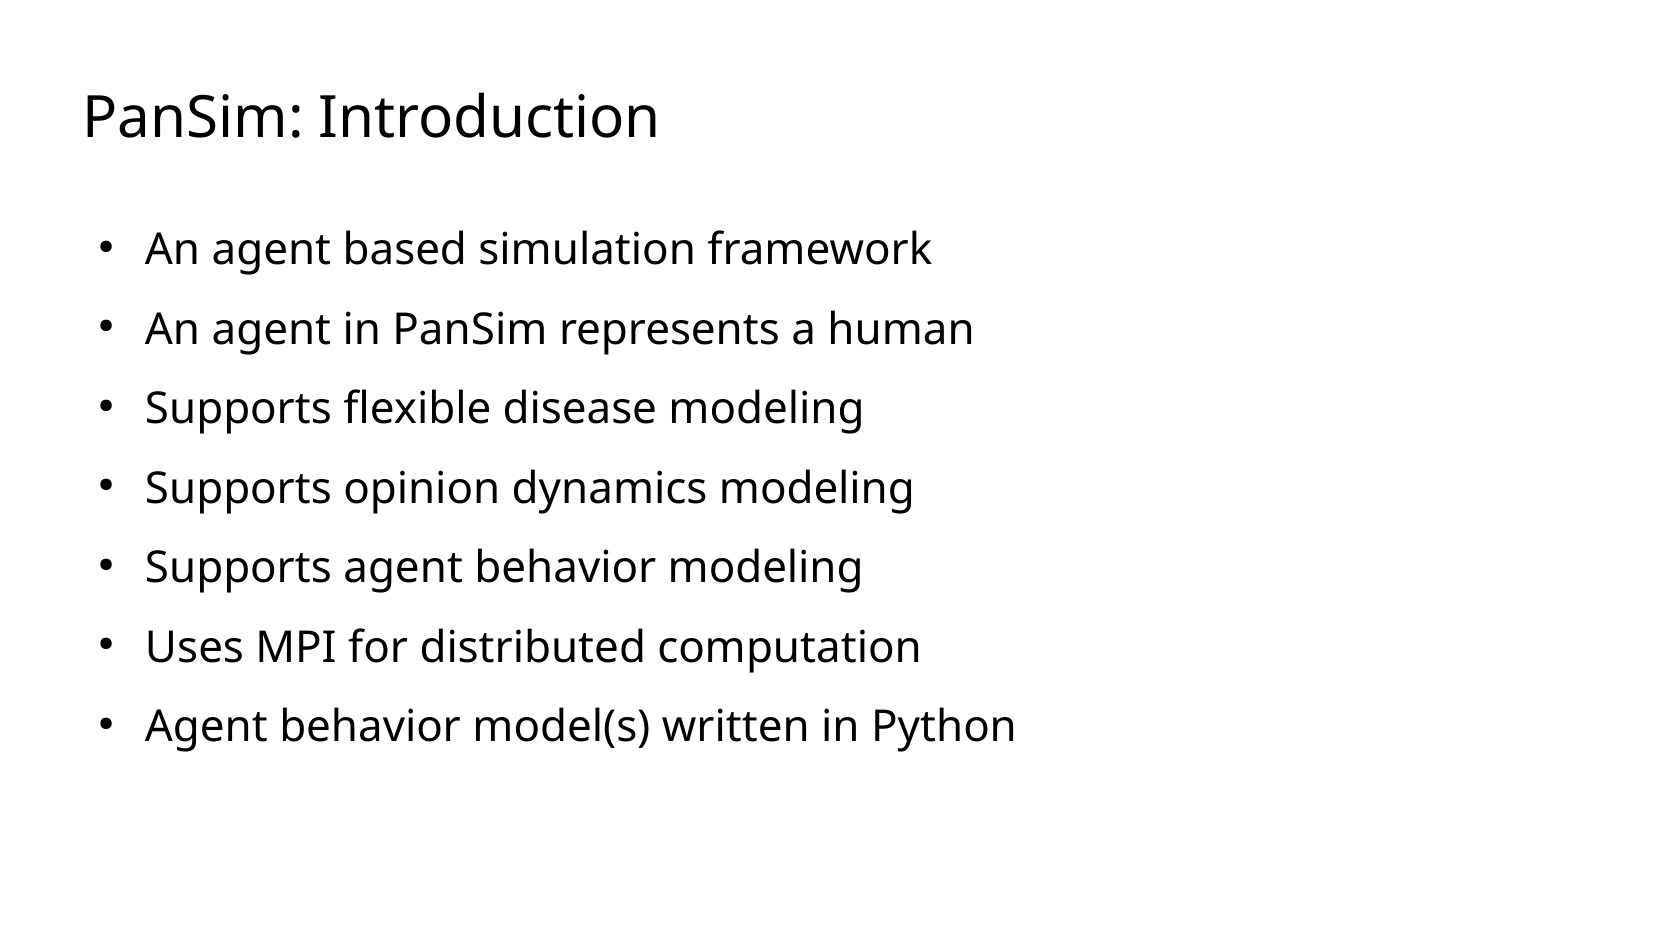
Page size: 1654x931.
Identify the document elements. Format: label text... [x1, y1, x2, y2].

title PanSim: Introduction [82, 37, 1571, 193]
list An agent based simulation framework An agent in PanSim represents a human Supports flexible disease modeling Supports opinion dynamics modeling Supports agent behavior modeling Uses MPI for distributed computation Agent behavior model(s) written in Python [82, 217, 1576, 758]
